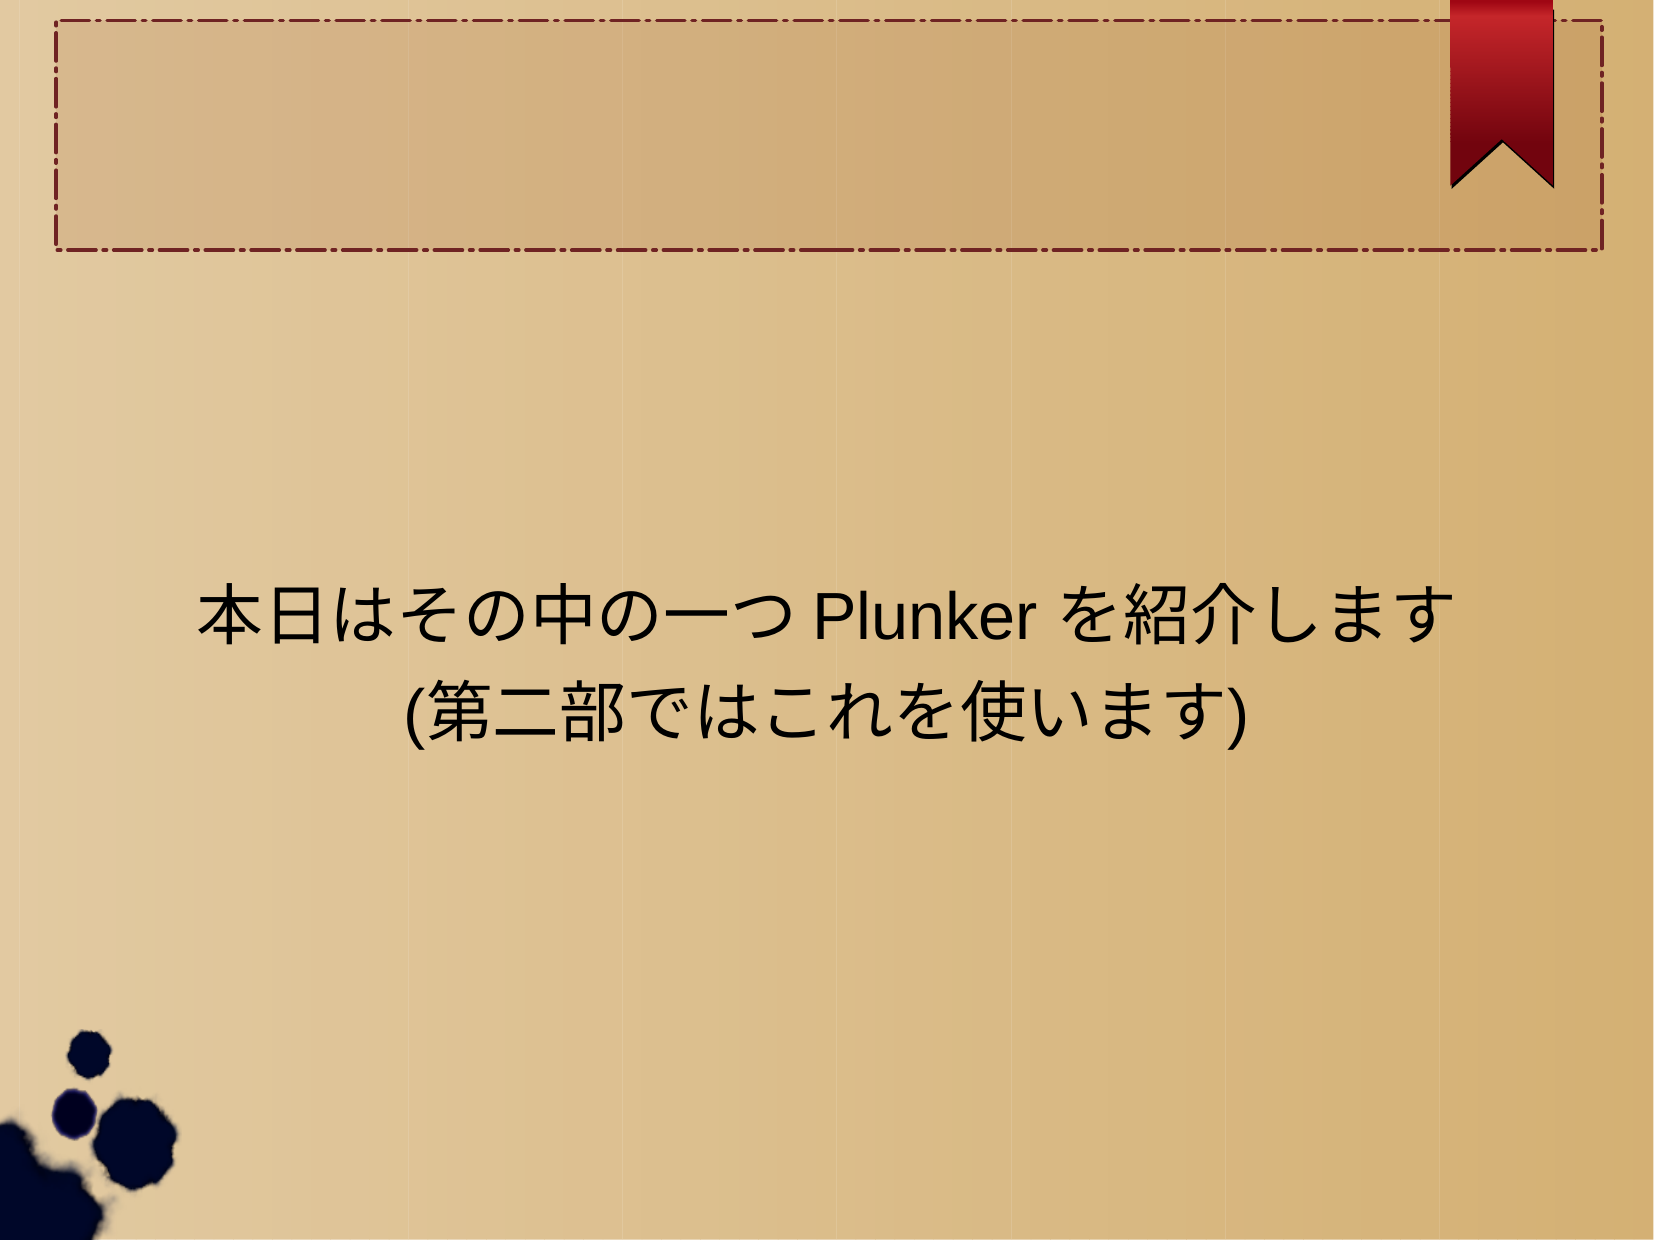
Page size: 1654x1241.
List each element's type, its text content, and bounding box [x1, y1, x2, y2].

subtitle 本日はその中の一つ Plunker を紹介します (第二部ではこれを使います) [82, 299, 1571, 1019]
